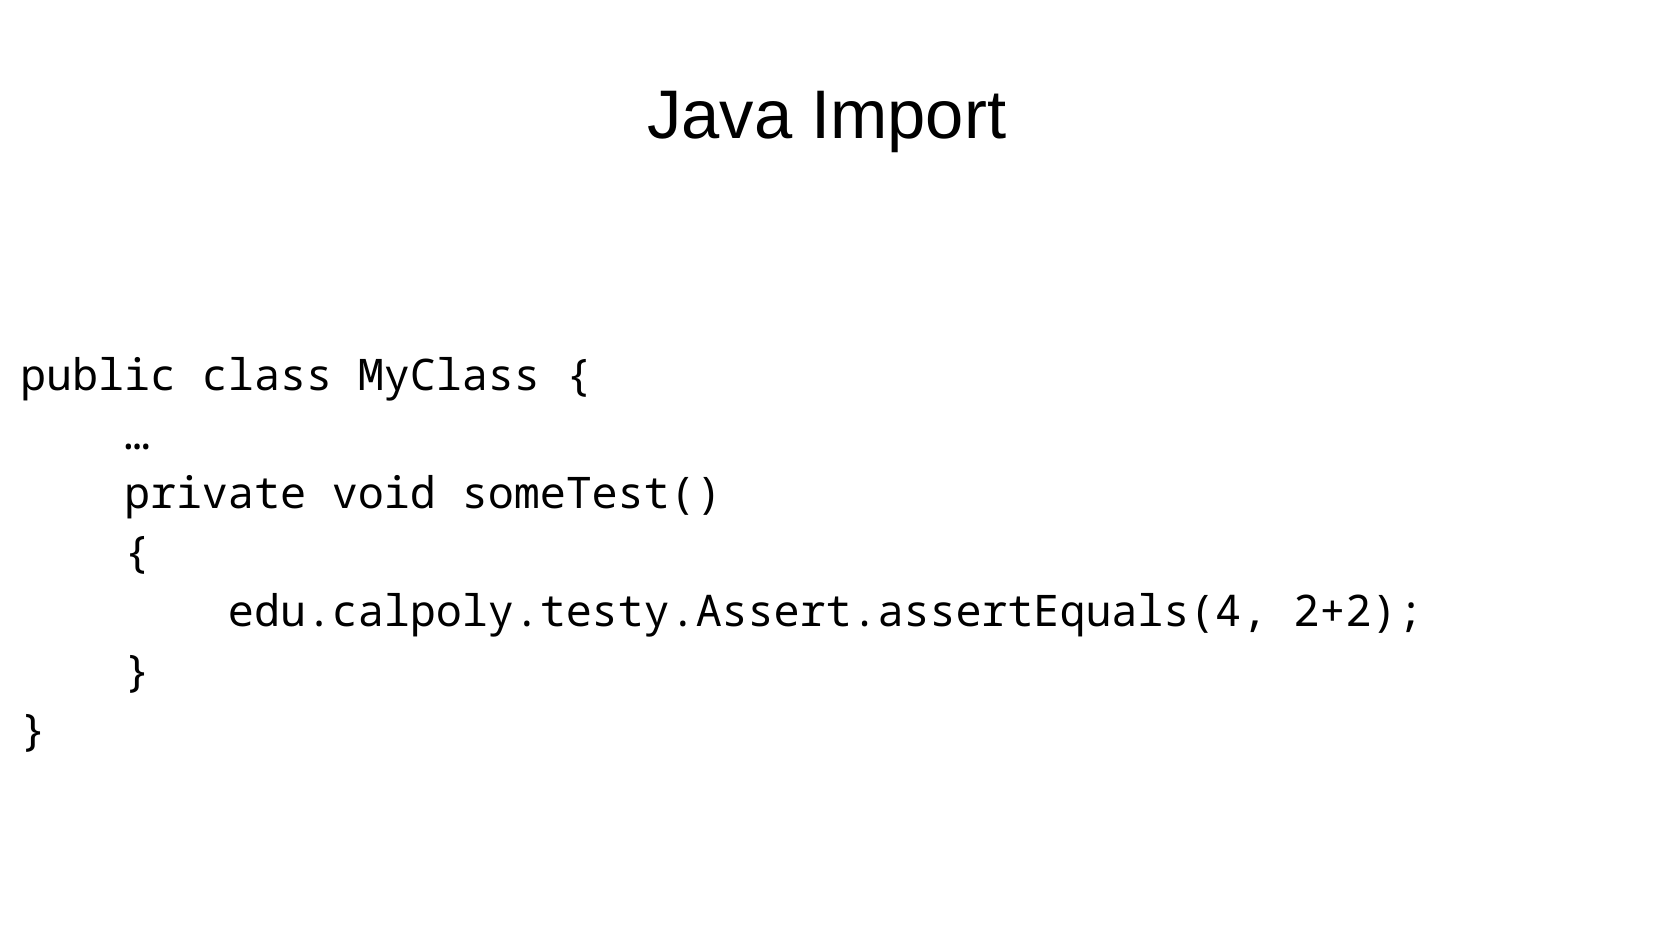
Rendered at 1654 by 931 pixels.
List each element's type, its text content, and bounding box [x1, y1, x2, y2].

list public class MyClass { … private void someTest() { edu.calpoly.testy.Assert.assertEquals(4, 2+2); } } [0, 225, 1654, 765]
title Java Import [82, 37, 1571, 193]
